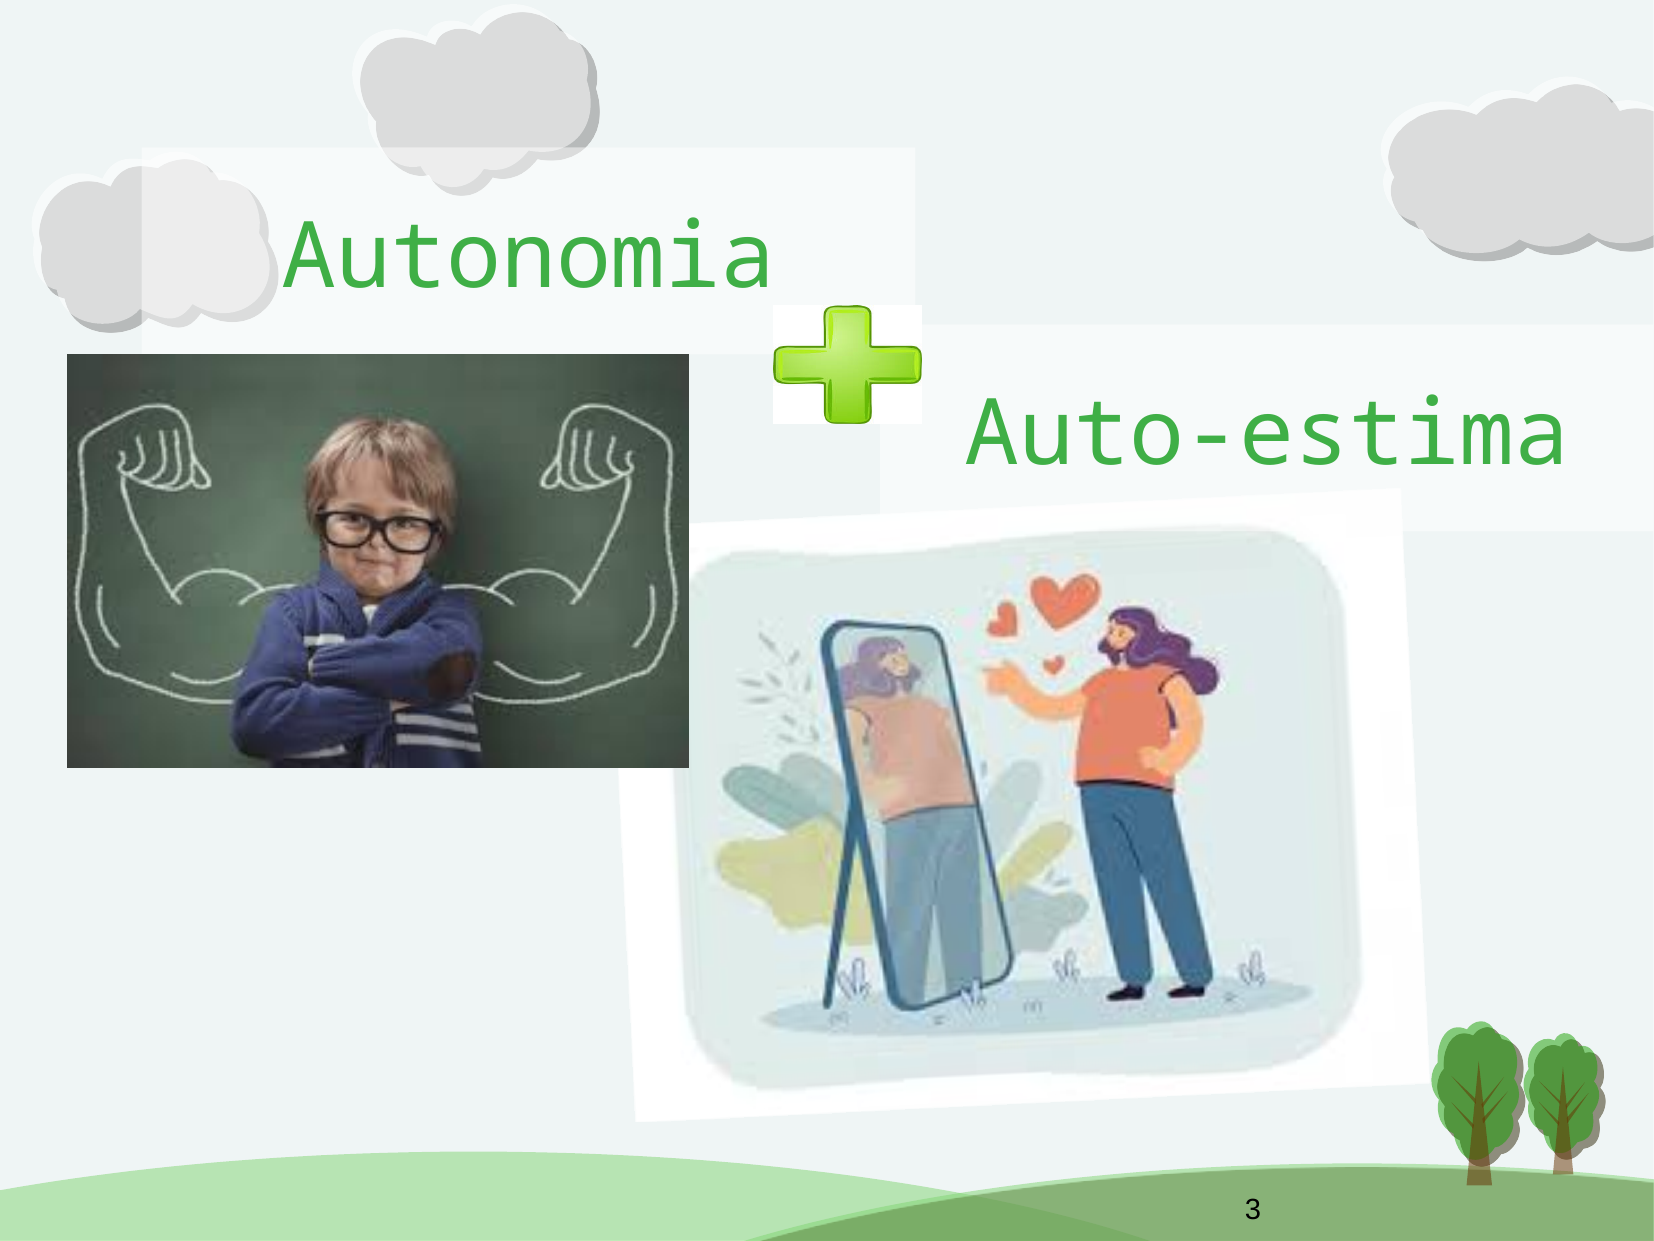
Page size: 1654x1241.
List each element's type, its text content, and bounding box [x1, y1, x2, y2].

title Autonomia [141, 147, 916, 355]
picture [67, 354, 1430, 1123]
text_box [1244, 1190, 1630, 1241]
picture [773, 305, 922, 424]
title Auto-estima [879, 324, 1654, 532]
